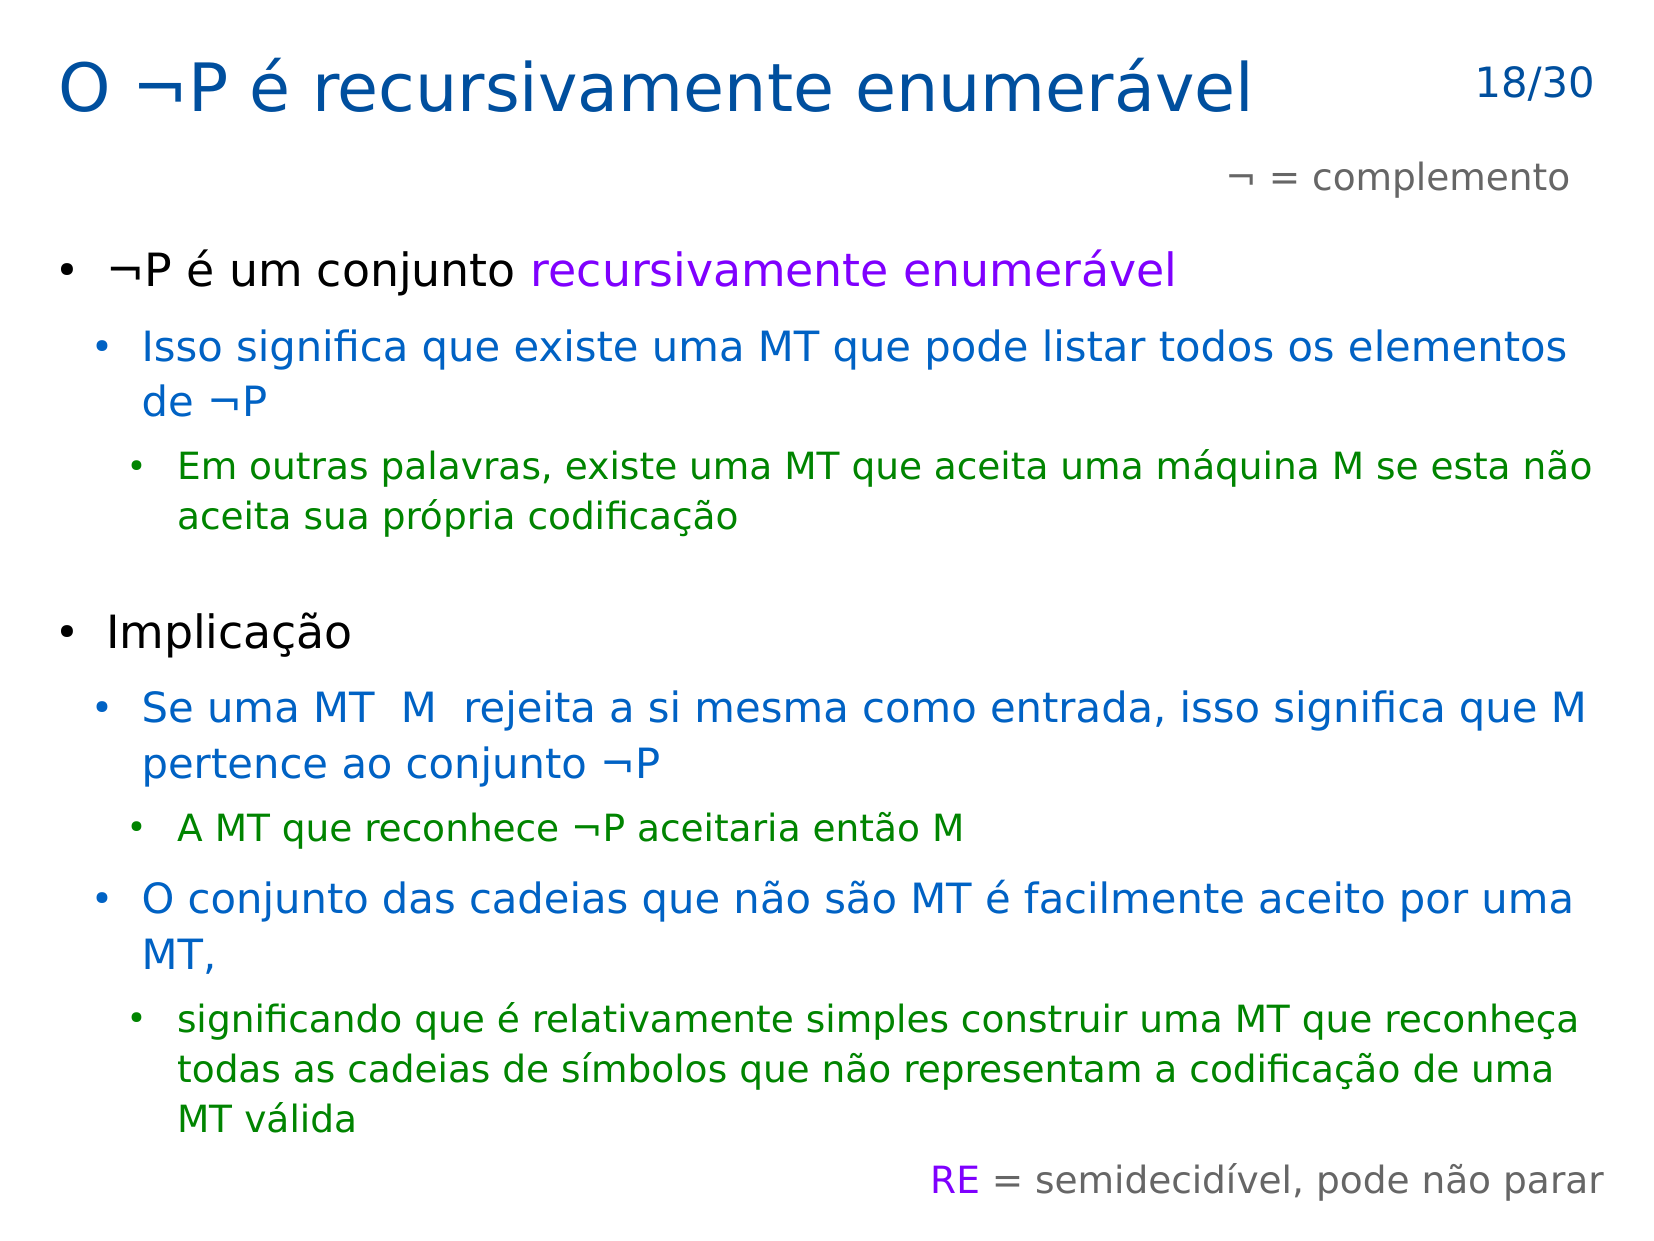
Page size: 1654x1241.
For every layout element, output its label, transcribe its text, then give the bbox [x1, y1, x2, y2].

text_box ¬ = complemento [1210, 148, 1595, 207]
list ¬P é um conjunto recursivamente enumerável Isso significa que existe uma MT que pode listar todos os elementos de ¬P Em outras palavras, existe uma MT que aceita uma máquina M se esta não aceita sua própria codificação Implicação Se uma MT M rejeita a si mesma como entrada, isso significa que M pertence ao conjunto ¬P A MT que reconhece ¬P aceitaria então M O conjunto das cadeias que não são MT é facilmente aceito por uma MT, significando que é relativamente simples construir uma MT que reconheça todas as cadeias de símbolos que não representam a codificação de uma MT válida [59, 236, 1595, 1211]
title O ¬P é recursivamente enumerável [59, 29, 1625, 148]
text_box RE = semidecidível, pode não parar [915, 1151, 1625, 1210]
